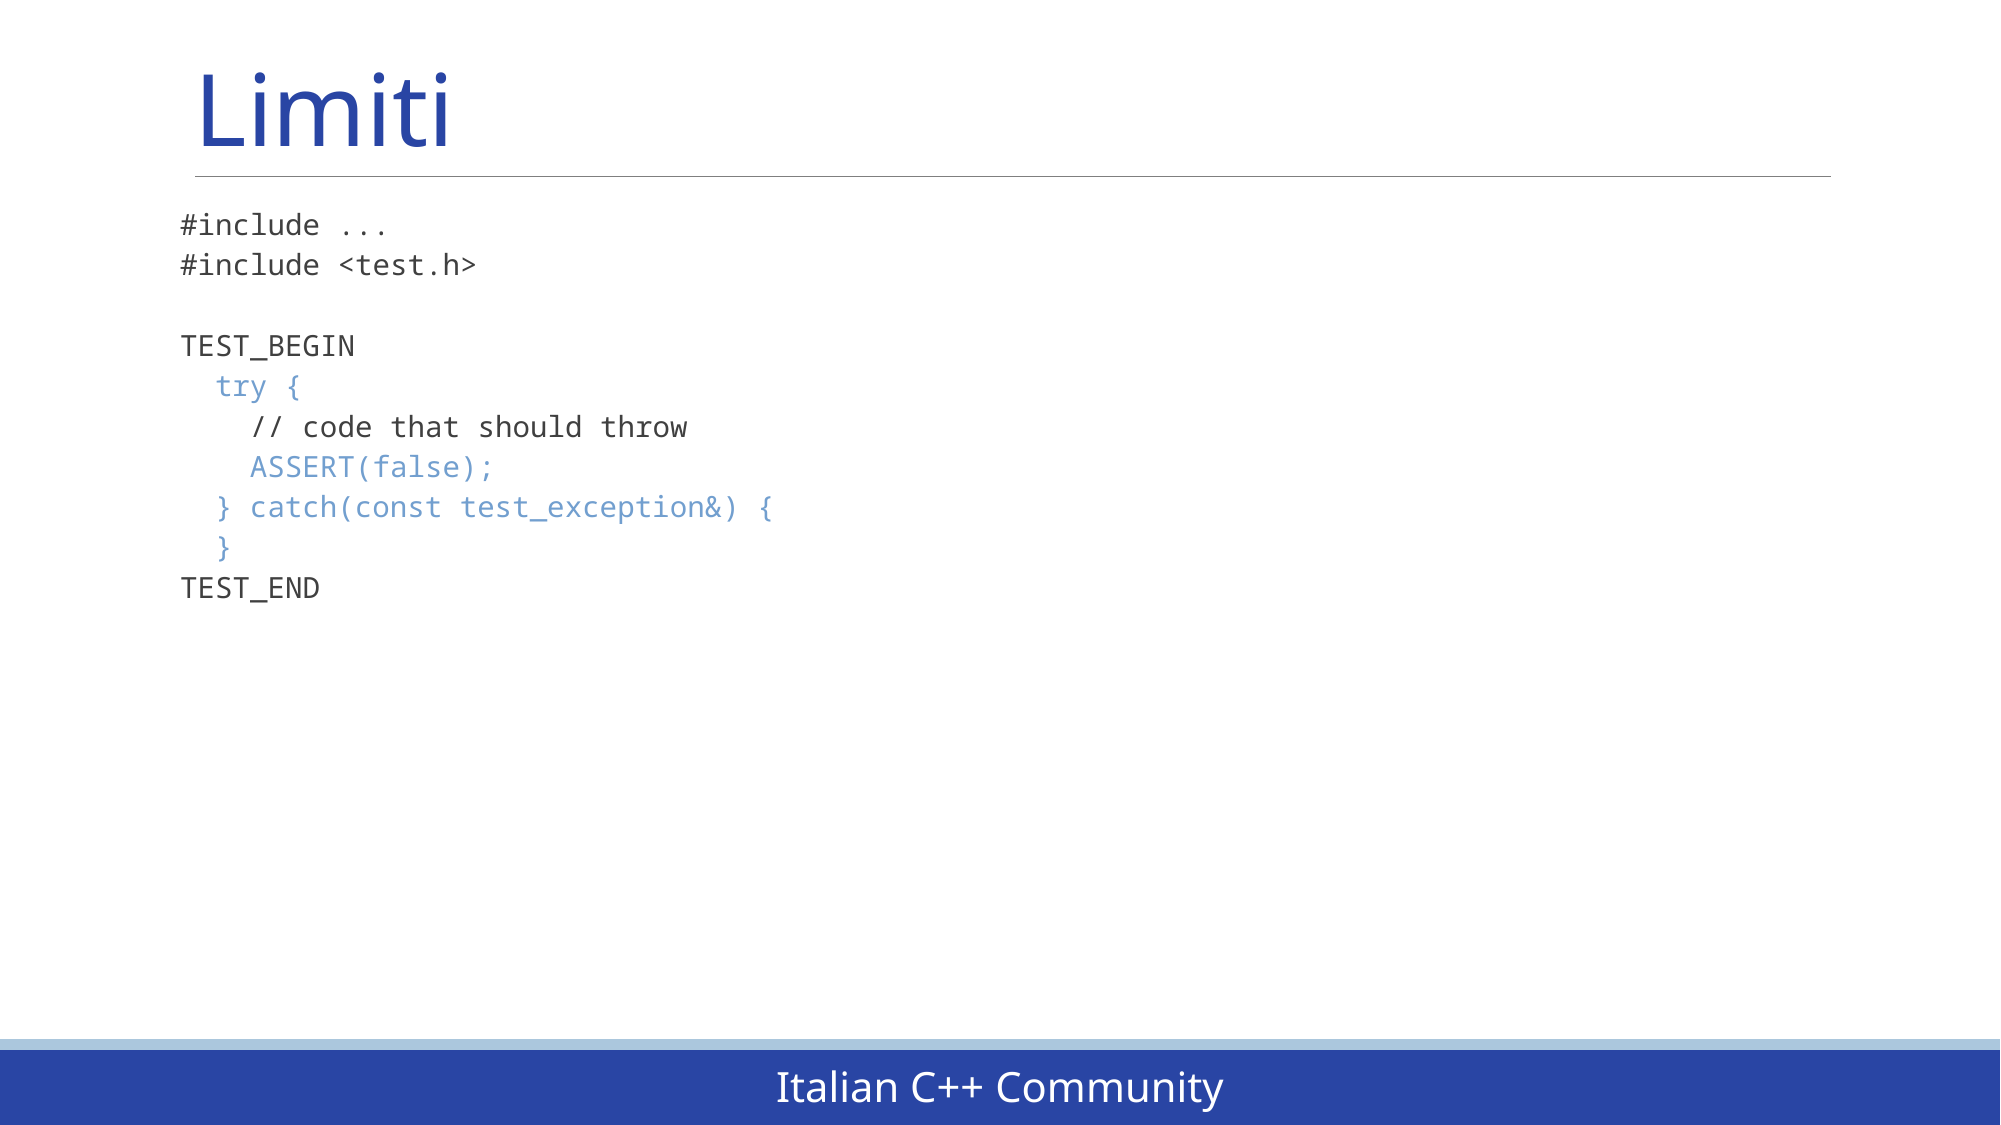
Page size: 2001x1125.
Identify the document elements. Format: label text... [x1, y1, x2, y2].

list #include ... #include <test.h> TEST_BEGIN try { // code that should throw ASSERT(false); } catch(const test_exception&) { } TEST_END [179, 202, 1830, 1011]
title Limiti [179, 2, 1830, 175]
